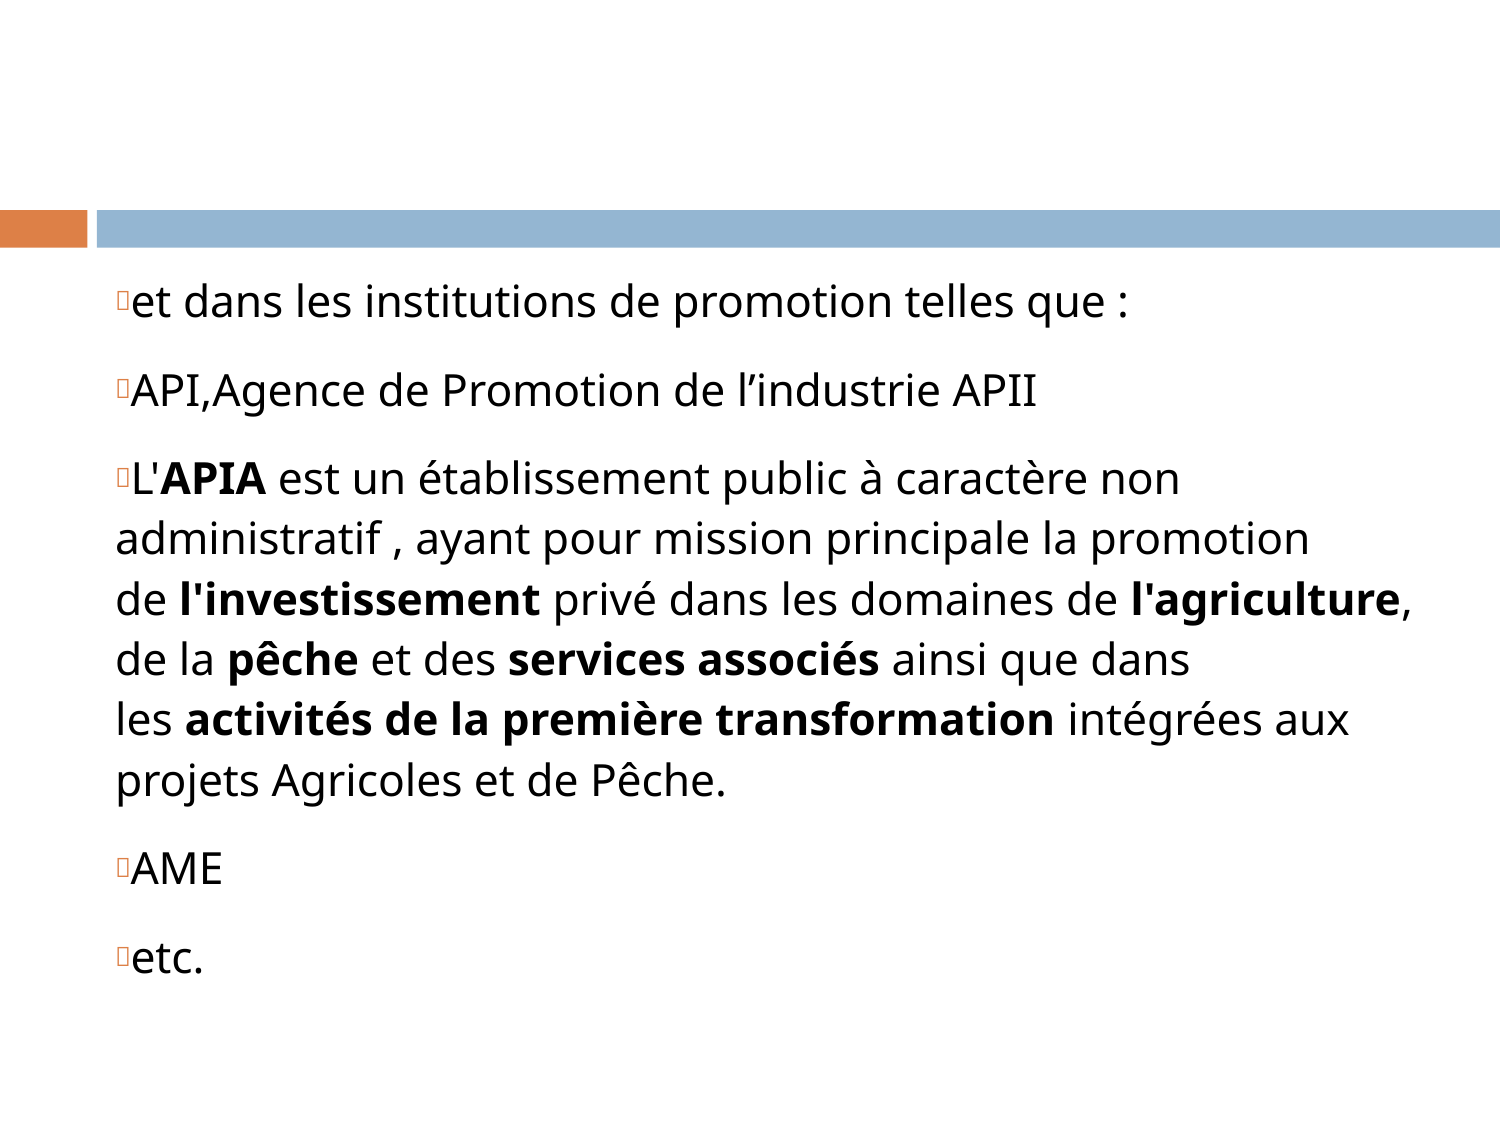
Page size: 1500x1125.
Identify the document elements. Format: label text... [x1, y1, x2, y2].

list et dans les institutions de promotion telles que : API,Agence de Promotion de l’industrie APII L'APIA est un établissement public à caractère non administratif , ayant pour mission principale la promotion de l'investissement privé dans les domaines de l'agriculture, de la pêche et des services associés ainsi que dans les activités de la première transformation intégrées aux projets Agricoles et de Pêche. AME etc. [100, 262, 1439, 1001]
